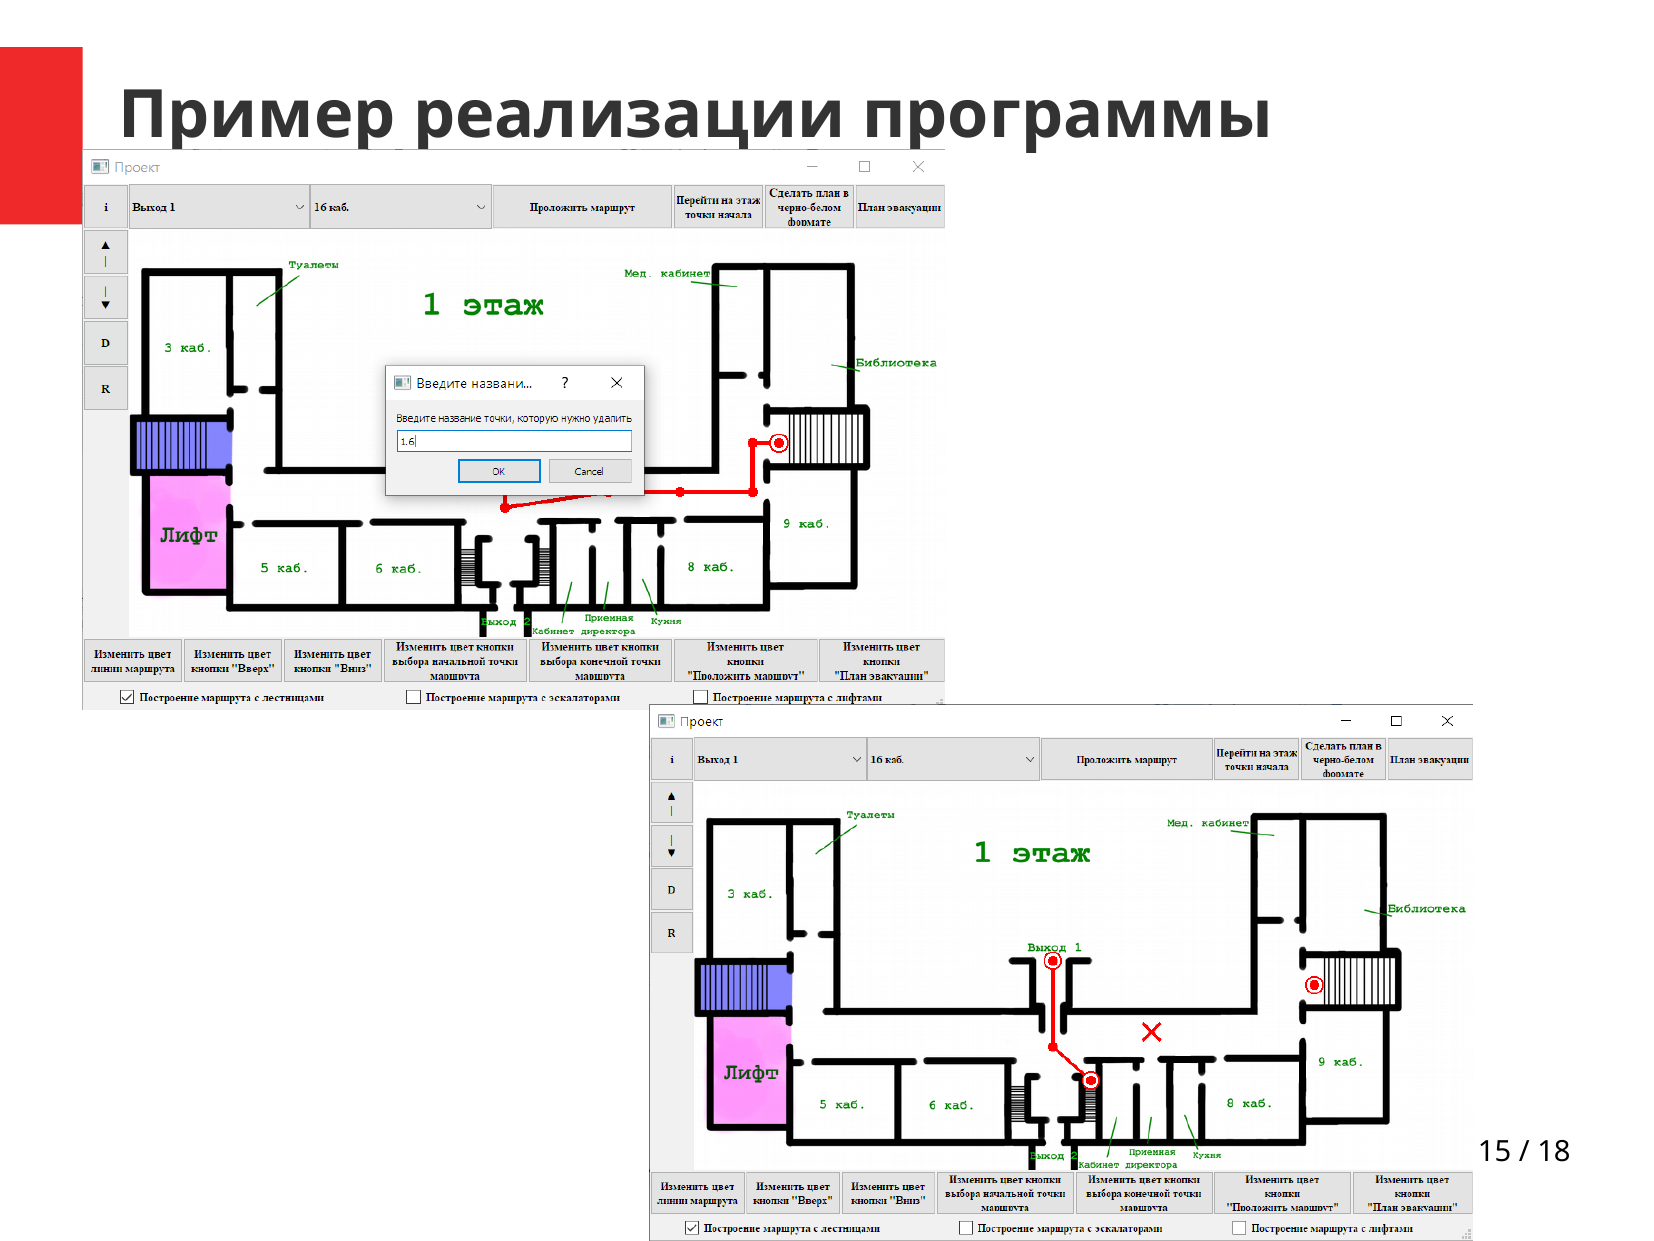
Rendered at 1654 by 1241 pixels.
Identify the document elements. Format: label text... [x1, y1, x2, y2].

title Пример реализации программы [118, 0, 1571, 237]
picture [82, 149, 1473, 1241]
